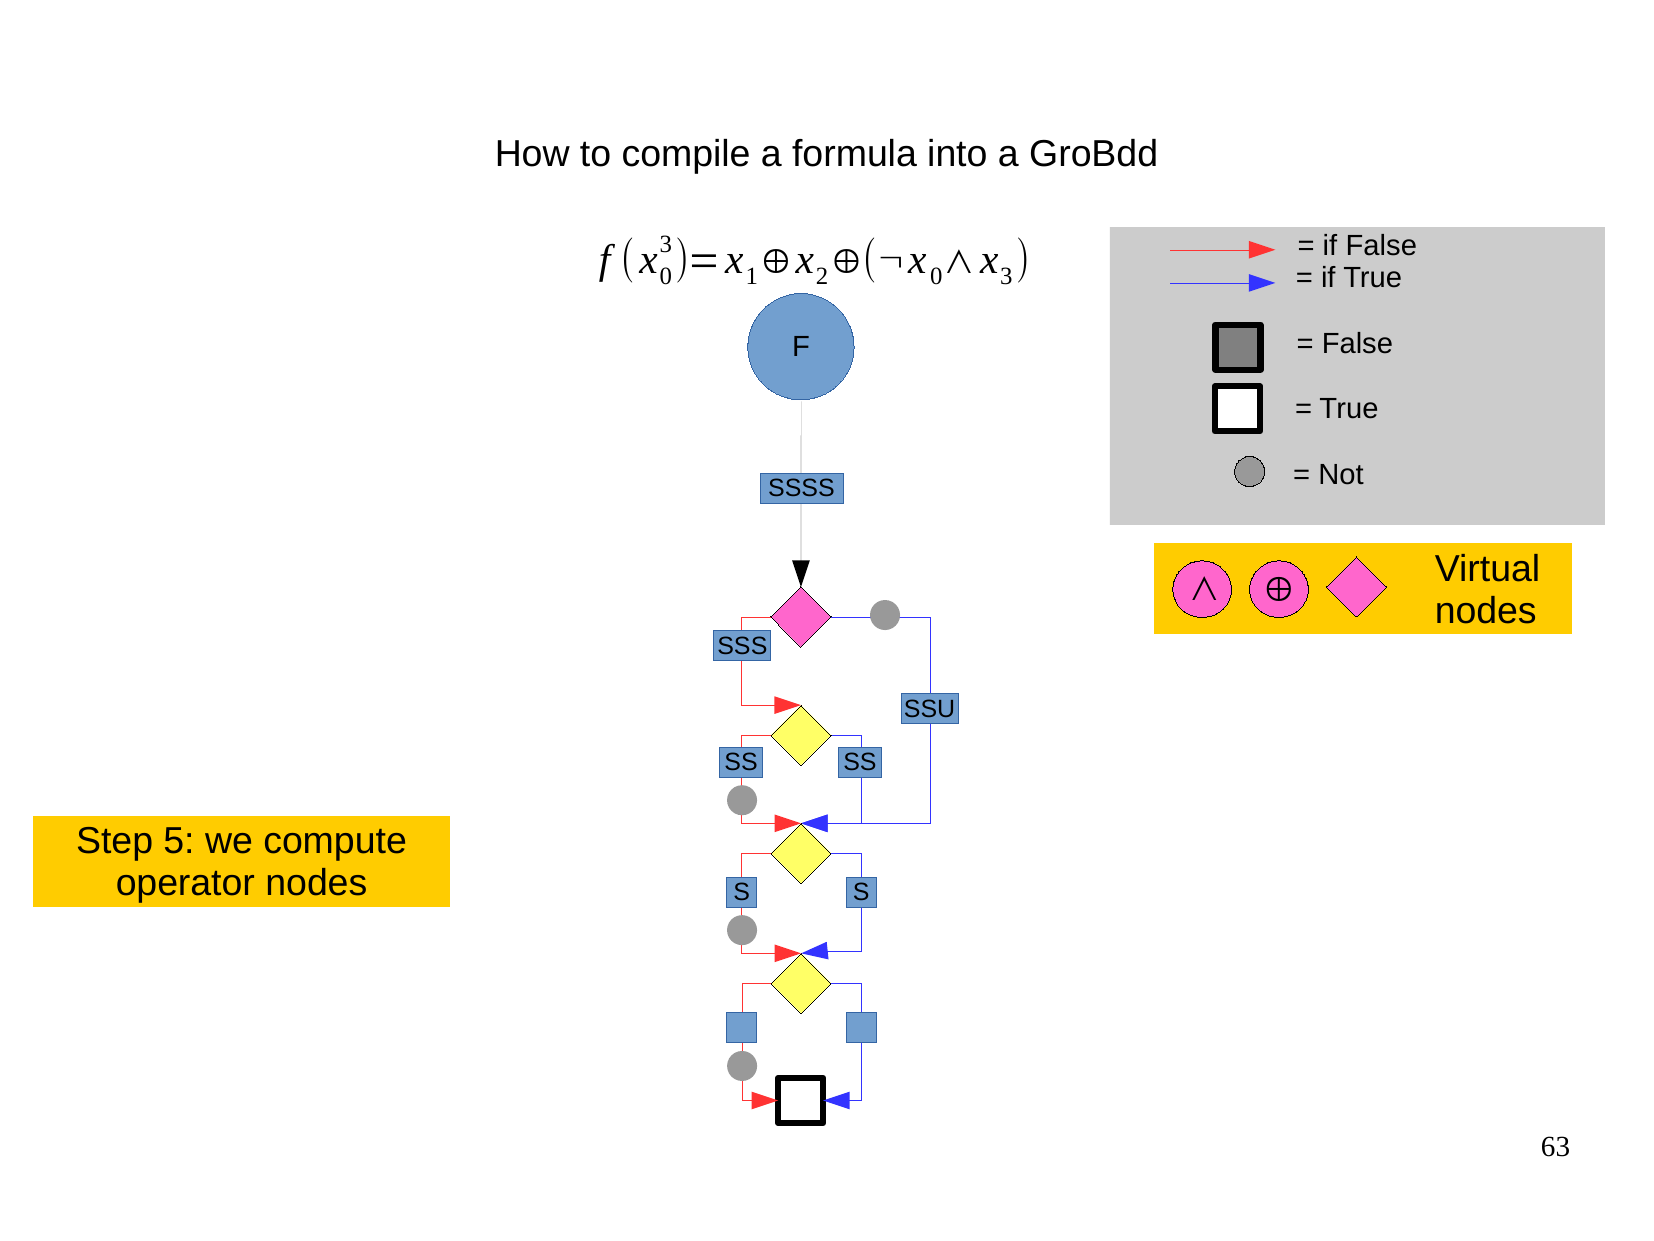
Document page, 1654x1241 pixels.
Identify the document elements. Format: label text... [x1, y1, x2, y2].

title How to compile a formula into a GroBdd [82, 49, 1571, 257]
text_box [1215, 386, 1261, 432]
text_box SSS [713, 630, 771, 661]
text_box SSU [901, 693, 959, 724]
text_box [1154, 543, 1420, 634]
text_box [726, 1012, 757, 1043]
text_box Virtual nodes [1420, 540, 1571, 639]
chart [590, 257, 1036, 289]
text_box [727, 915, 758, 946]
text_box S [726, 877, 757, 908]
text_box [771, 824, 831, 884]
text_box [1215, 324, 1261, 370]
text_box F [747, 293, 855, 400]
text_box [1234, 456, 1265, 487]
chart [1254, 563, 1302, 610]
text_box Step 5: we compute operator nodes [33, 816, 450, 907]
text_box S [846, 877, 877, 908]
chart [1181, 563, 1229, 610]
text_box [771, 954, 831, 1014]
text_box [727, 785, 758, 816]
text_box [846, 1012, 877, 1043]
text_box [870, 600, 901, 631]
text_box [770, 586, 832, 648]
text_box [727, 1050, 758, 1082]
text_box SS [719, 747, 763, 778]
text_box SS [838, 747, 882, 778]
text_box SSSS [760, 473, 844, 504]
text_box = if False = if True = False = True = Not [1109, 227, 1605, 525]
text_box [771, 706, 832, 766]
text_box [778, 1077, 824, 1123]
